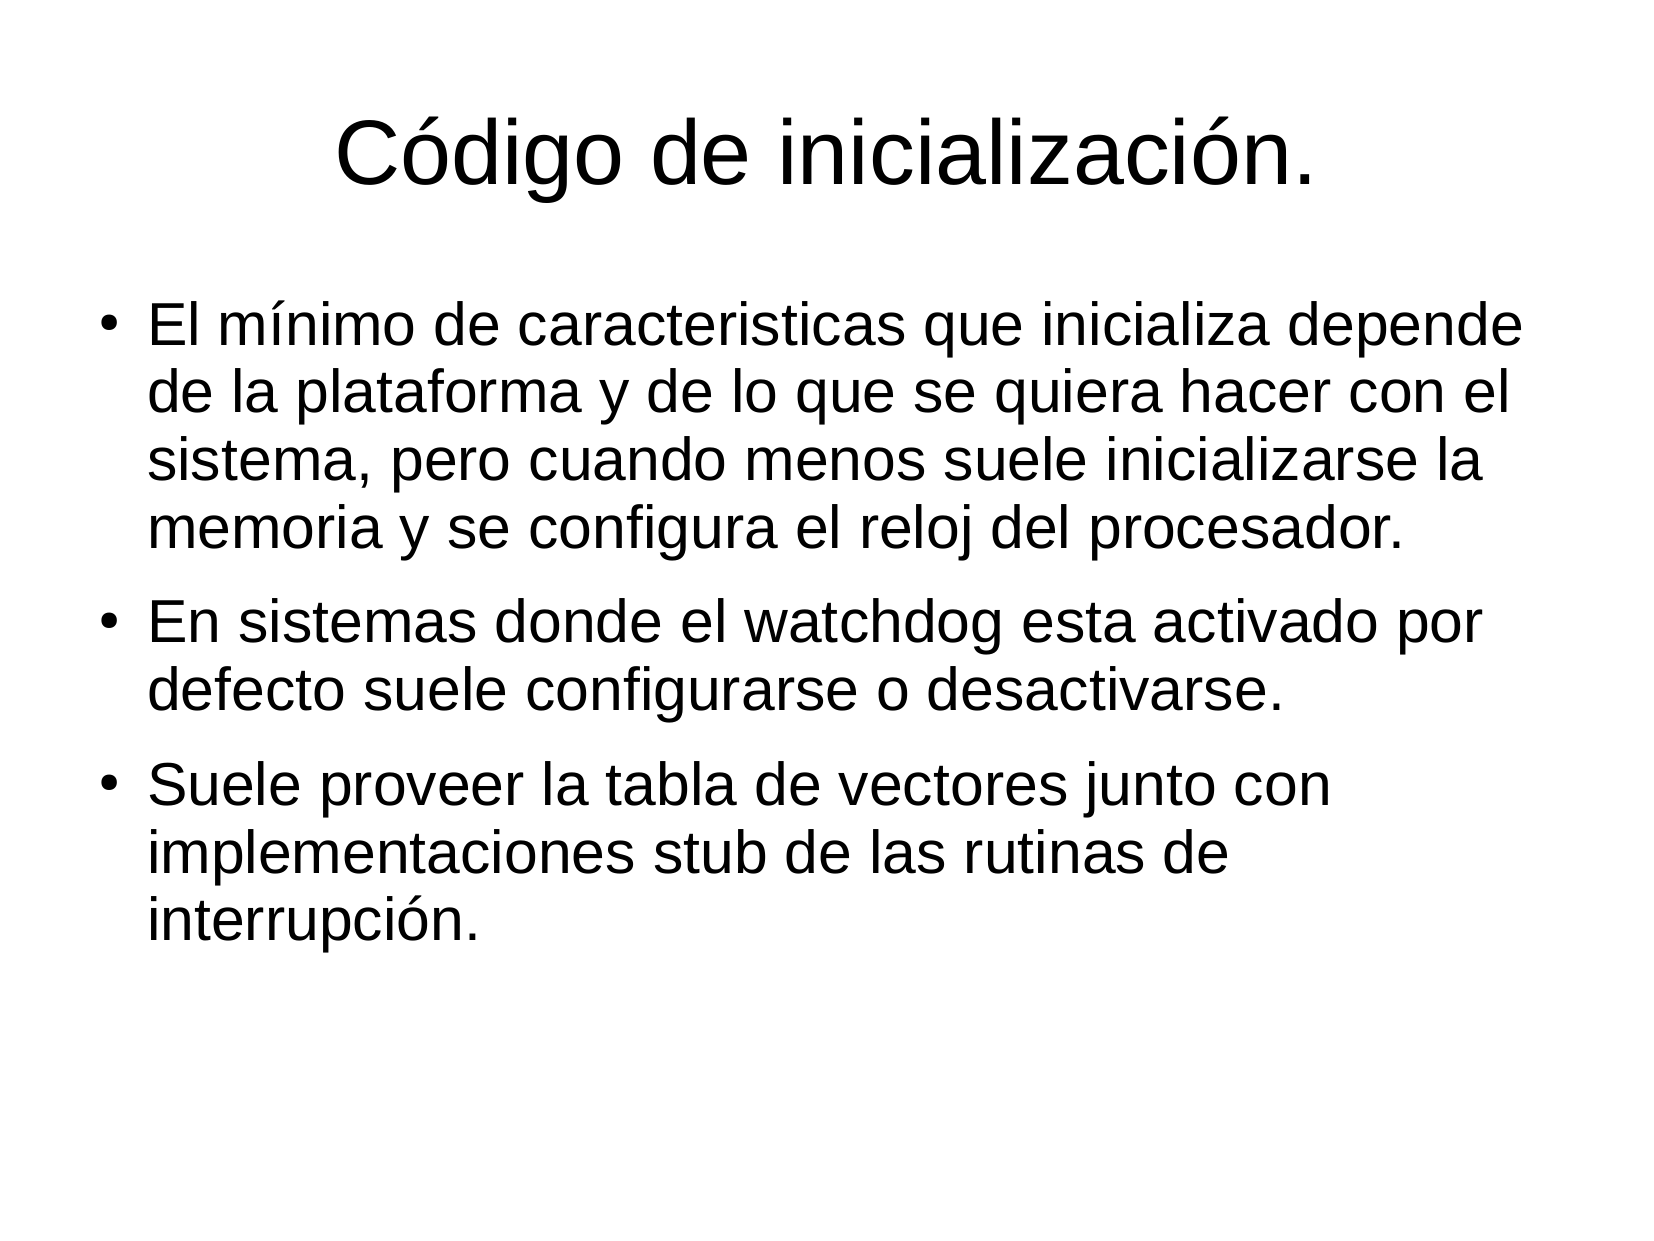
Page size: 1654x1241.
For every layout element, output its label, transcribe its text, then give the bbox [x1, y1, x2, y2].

list El mínimo de caracteristicas que inicializa depende de la plataforma y de lo que se quiera hacer con el sistema, pero cuando menos suele inicializarse la memoria y se configura el reloj del procesador. En sistemas donde el watchdog esta activado por defecto suele configurarse o desactivarse. Suele proveer la tabla de vectores junto con implementaciones stub de las rutinas de interrupción. [82, 290, 1571, 1010]
title Código de inicialización. [82, 49, 1571, 257]
